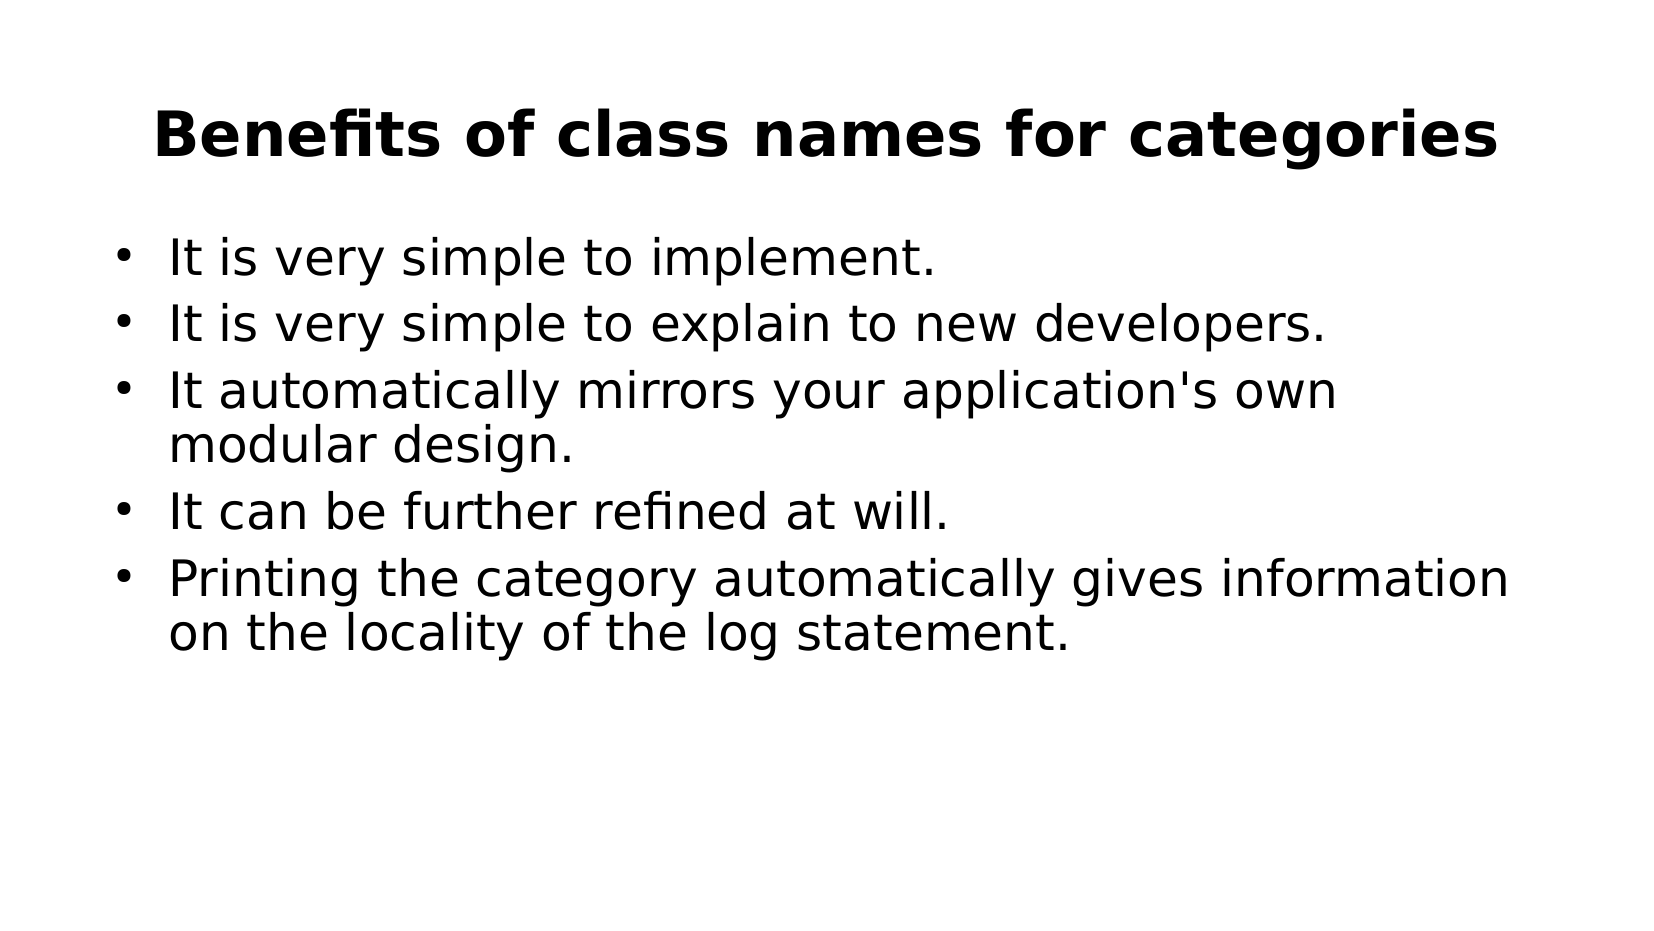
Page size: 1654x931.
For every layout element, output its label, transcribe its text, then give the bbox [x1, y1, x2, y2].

list It is very simple to implement. It is very simple to explain to new developers. It automatically mirrors your application's own modular design. It can be further refined at will. Printing the category automatically gives information on the locality of the log statement. [82, 224, 1538, 889]
title Benefits of class names for categories [82, 36, 1571, 176]
